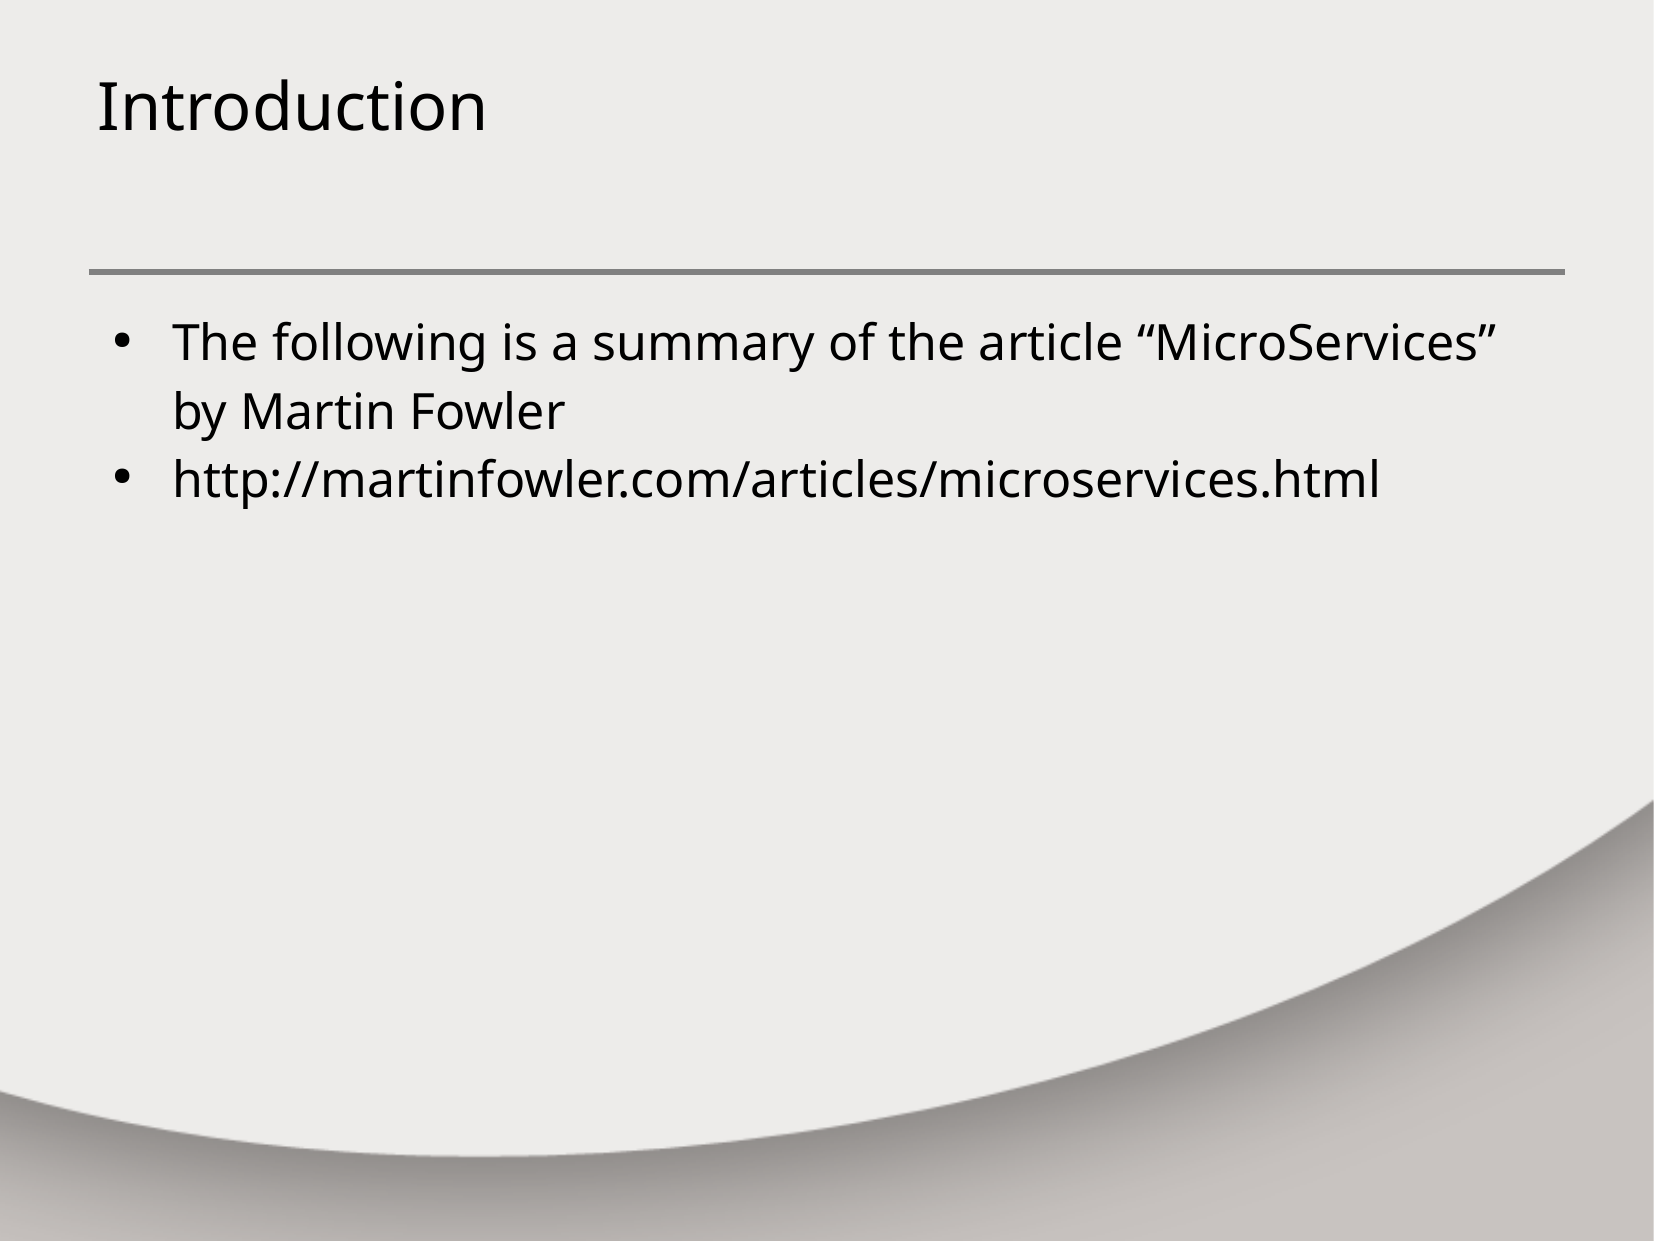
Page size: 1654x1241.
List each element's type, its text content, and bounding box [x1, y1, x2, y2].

title Introduction [97, 75, 1561, 226]
picture [0, 0, 1654, 1241]
text_box The following is a summary of the article “MicroServices” by Martin Fowler http://martinfowler.com/articles/microservices.html [97, 300, 1561, 1163]
